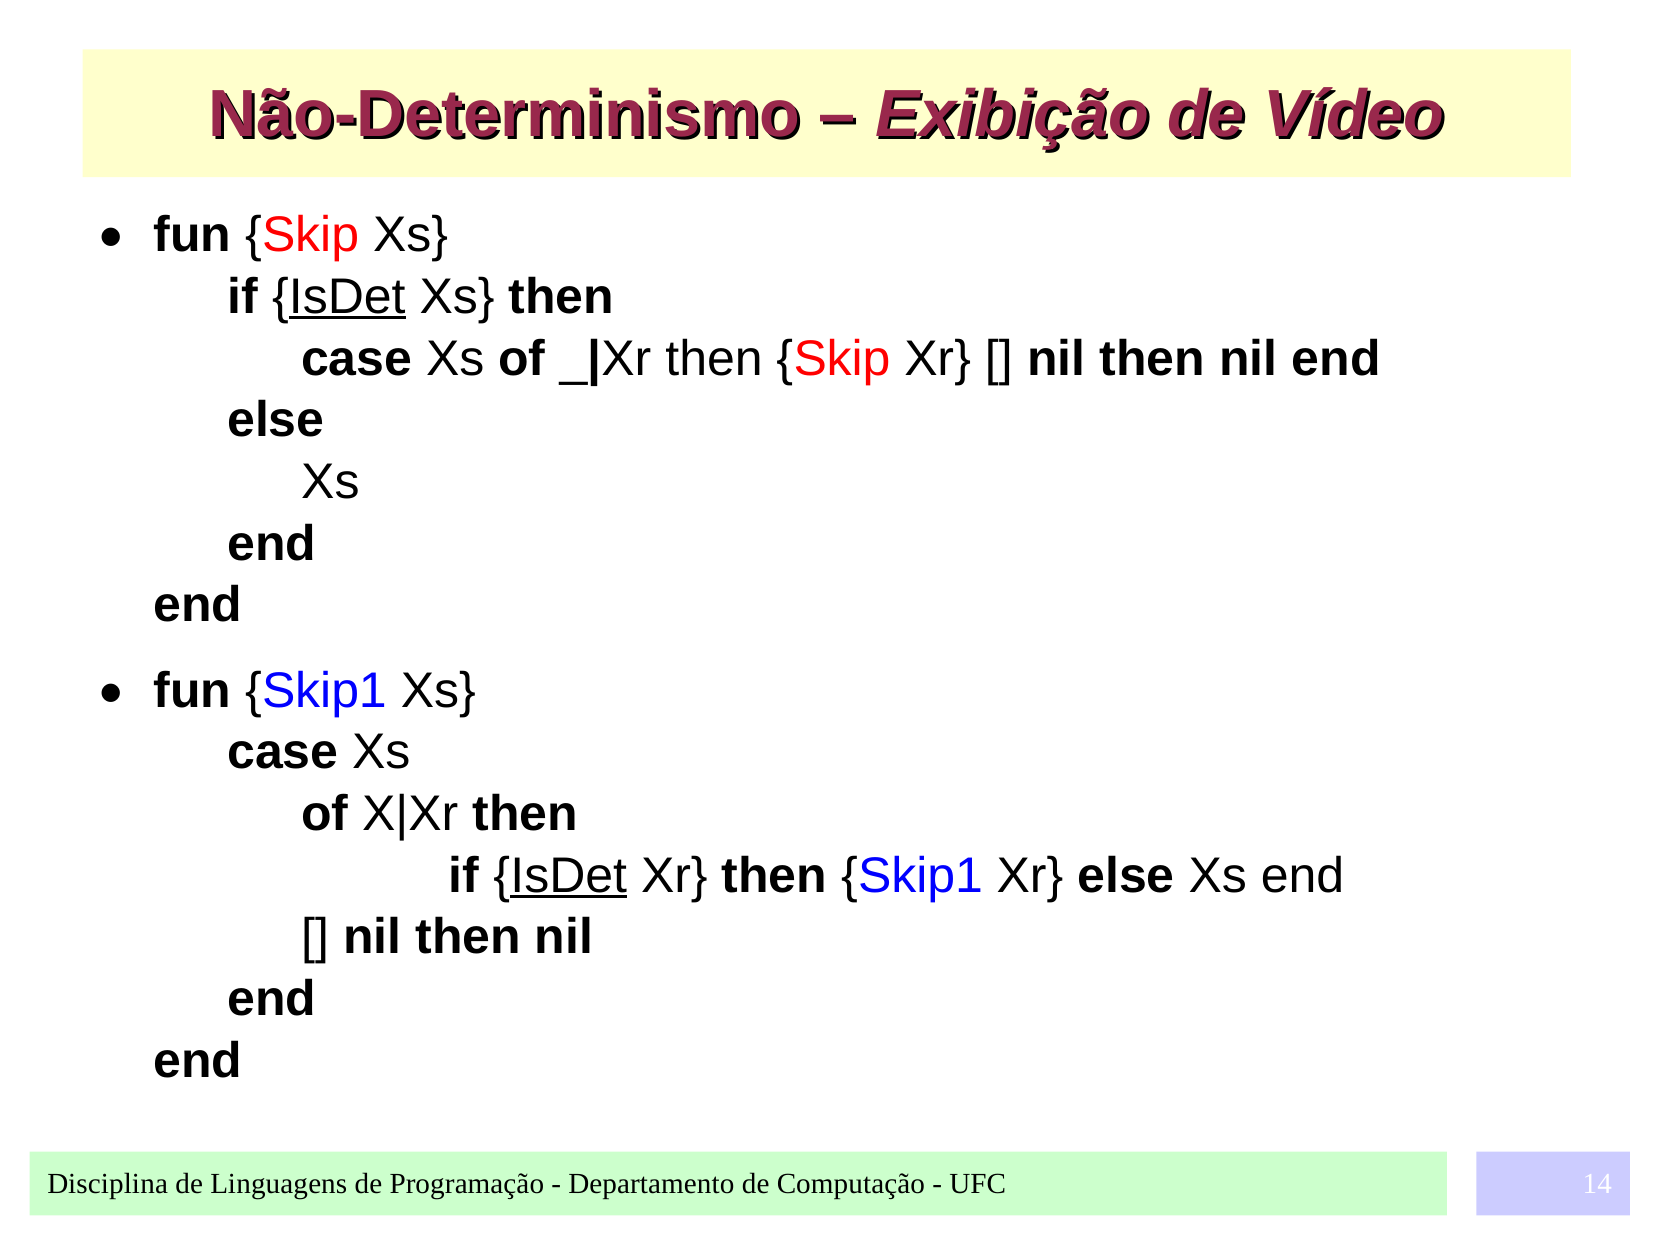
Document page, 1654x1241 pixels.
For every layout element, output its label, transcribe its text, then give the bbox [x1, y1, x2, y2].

list fun {Skip Xs} if {IsDet Xs} then case Xs of _|Xr then {Skip Xr} [] nil then nil end else Xs end end fun {Skip1 Xs} case Xs of X|Xr then if {IsDet Xr} then {Skip1 Xr} else Xs end [] nil then nil end end [82, 206, 1571, 1137]
title Não-Determinismo – Exibição de Vídeo [82, 49, 1571, 178]
